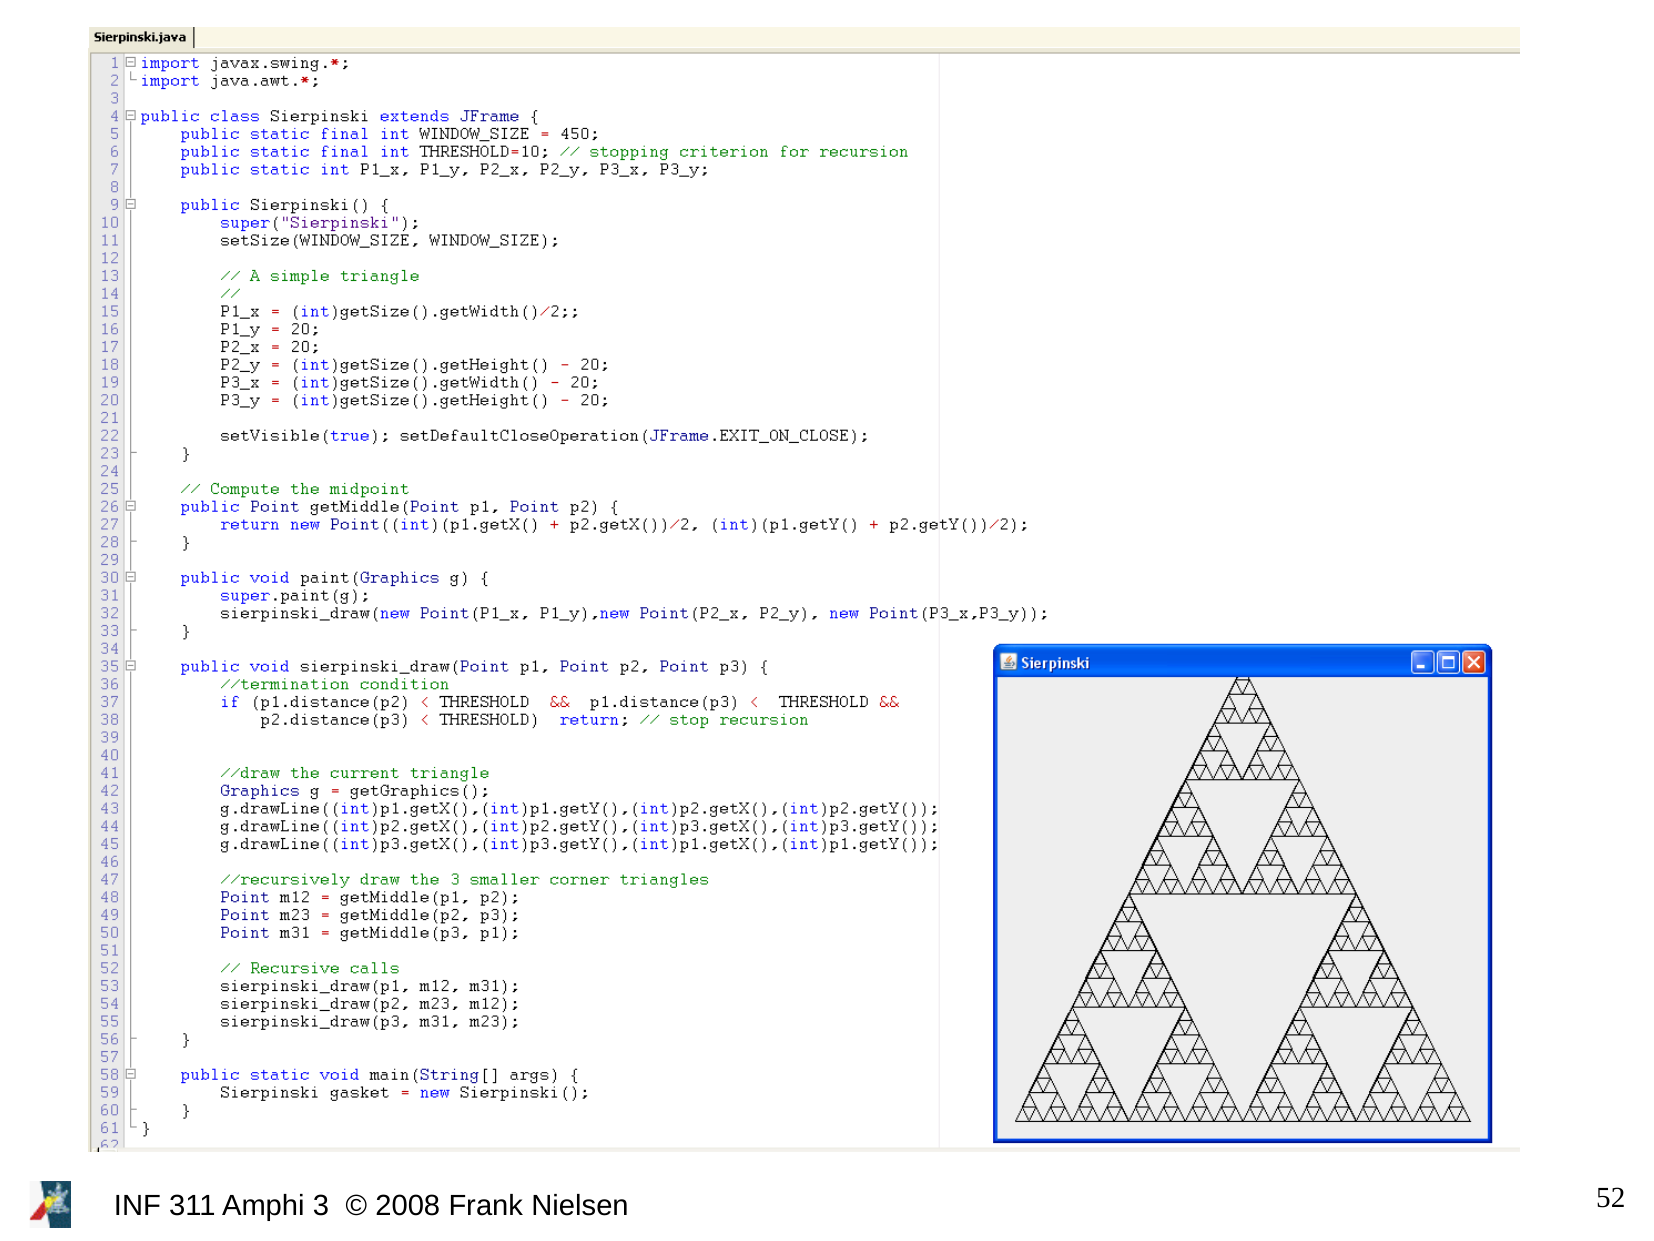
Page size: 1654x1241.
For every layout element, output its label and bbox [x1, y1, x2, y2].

picture [29, 1181, 71, 1228]
picture [88, 27, 1520, 1152]
